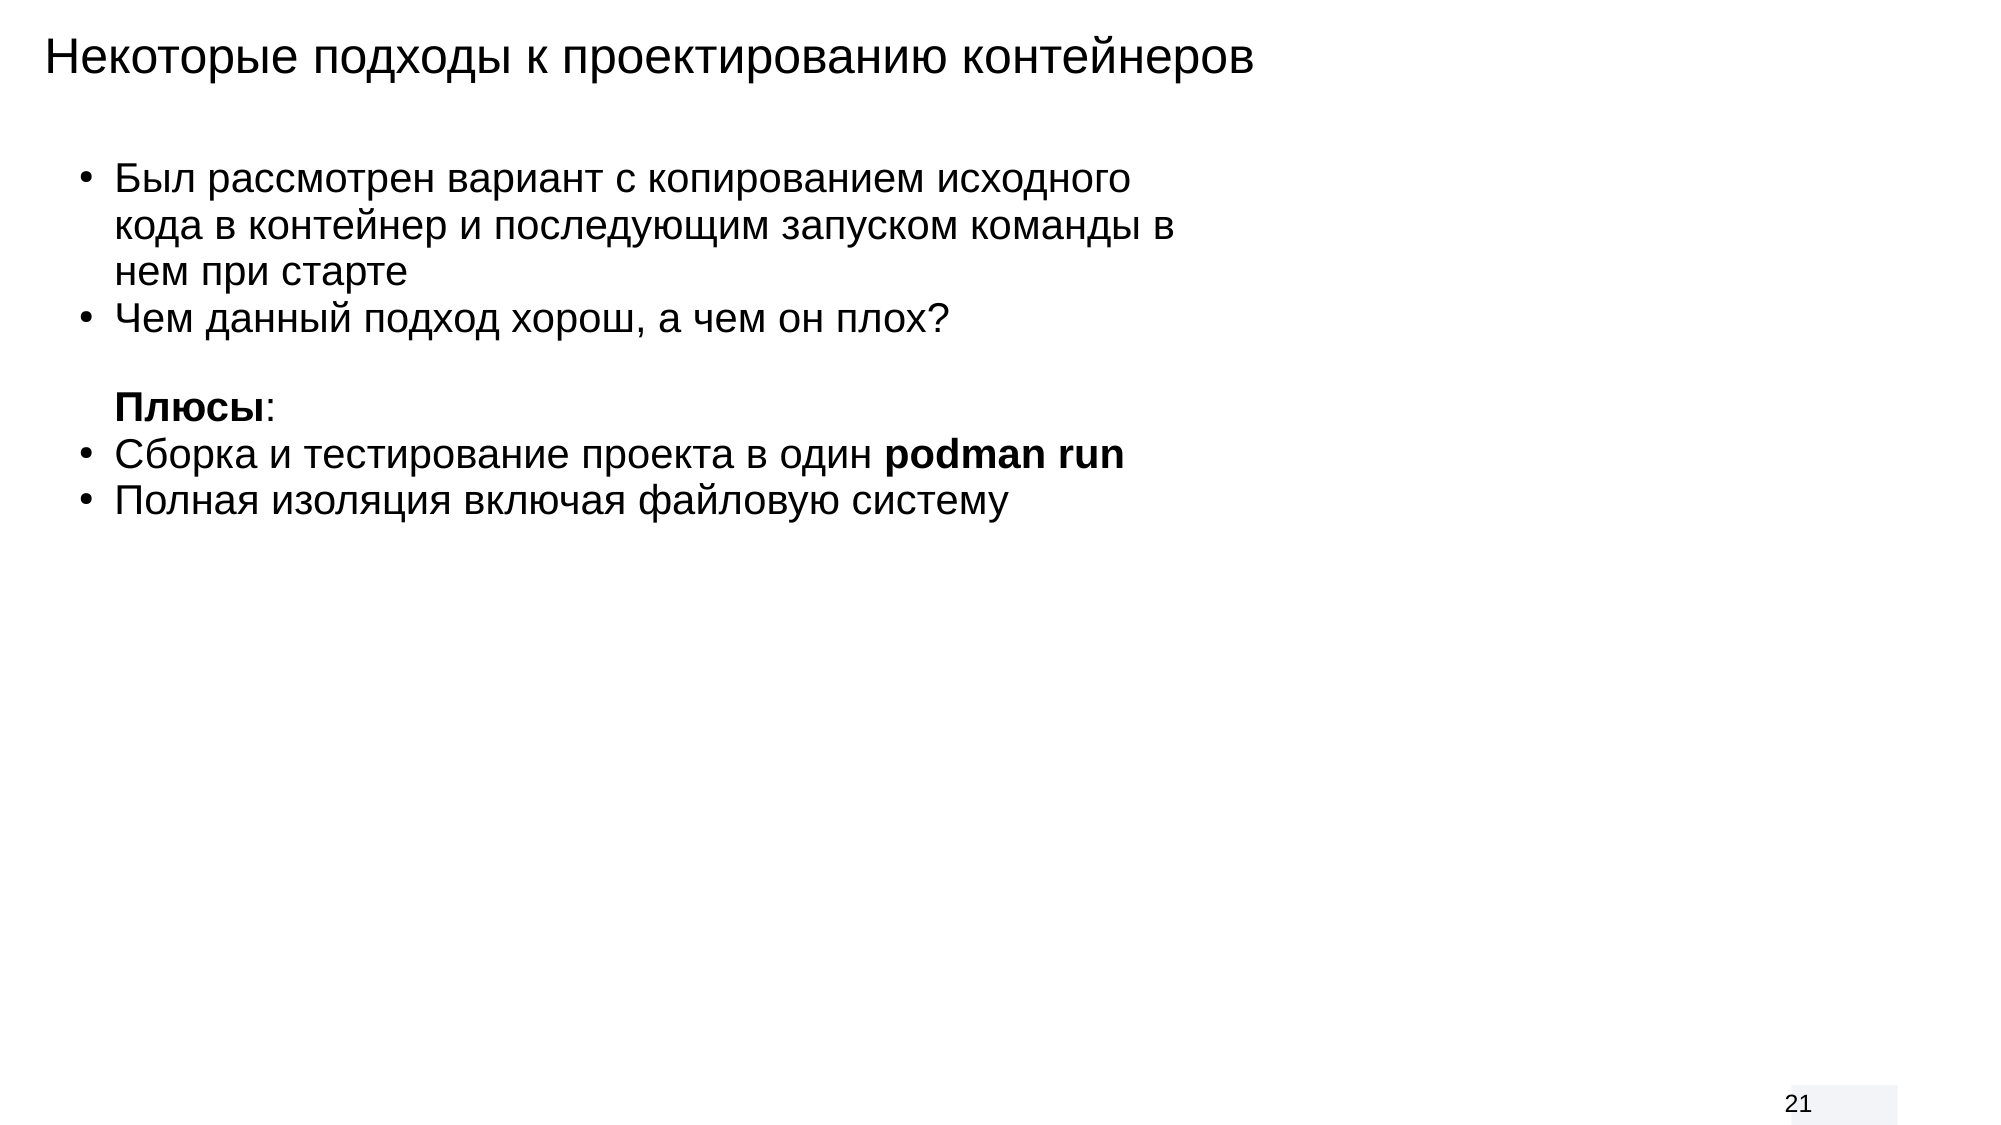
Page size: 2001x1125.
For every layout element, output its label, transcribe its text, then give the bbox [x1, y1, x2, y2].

text_box Был рассмотрен вариант с копированием исходного кода в контейнер и последующим запуском команды в нем при старте Чем данный подход хорош, а чем он плох? [64, 147, 1211, 376]
text_box Плюсы: Сборка и тестирование проекта в один podman run Полная изоляция включая файловую систему [64, 376, 1211, 624]
text_box Некоторые подходы к проектированию контейнеров [29, 21, 1595, 92]
text_box <number> [1769, 1082, 1914, 1125]
